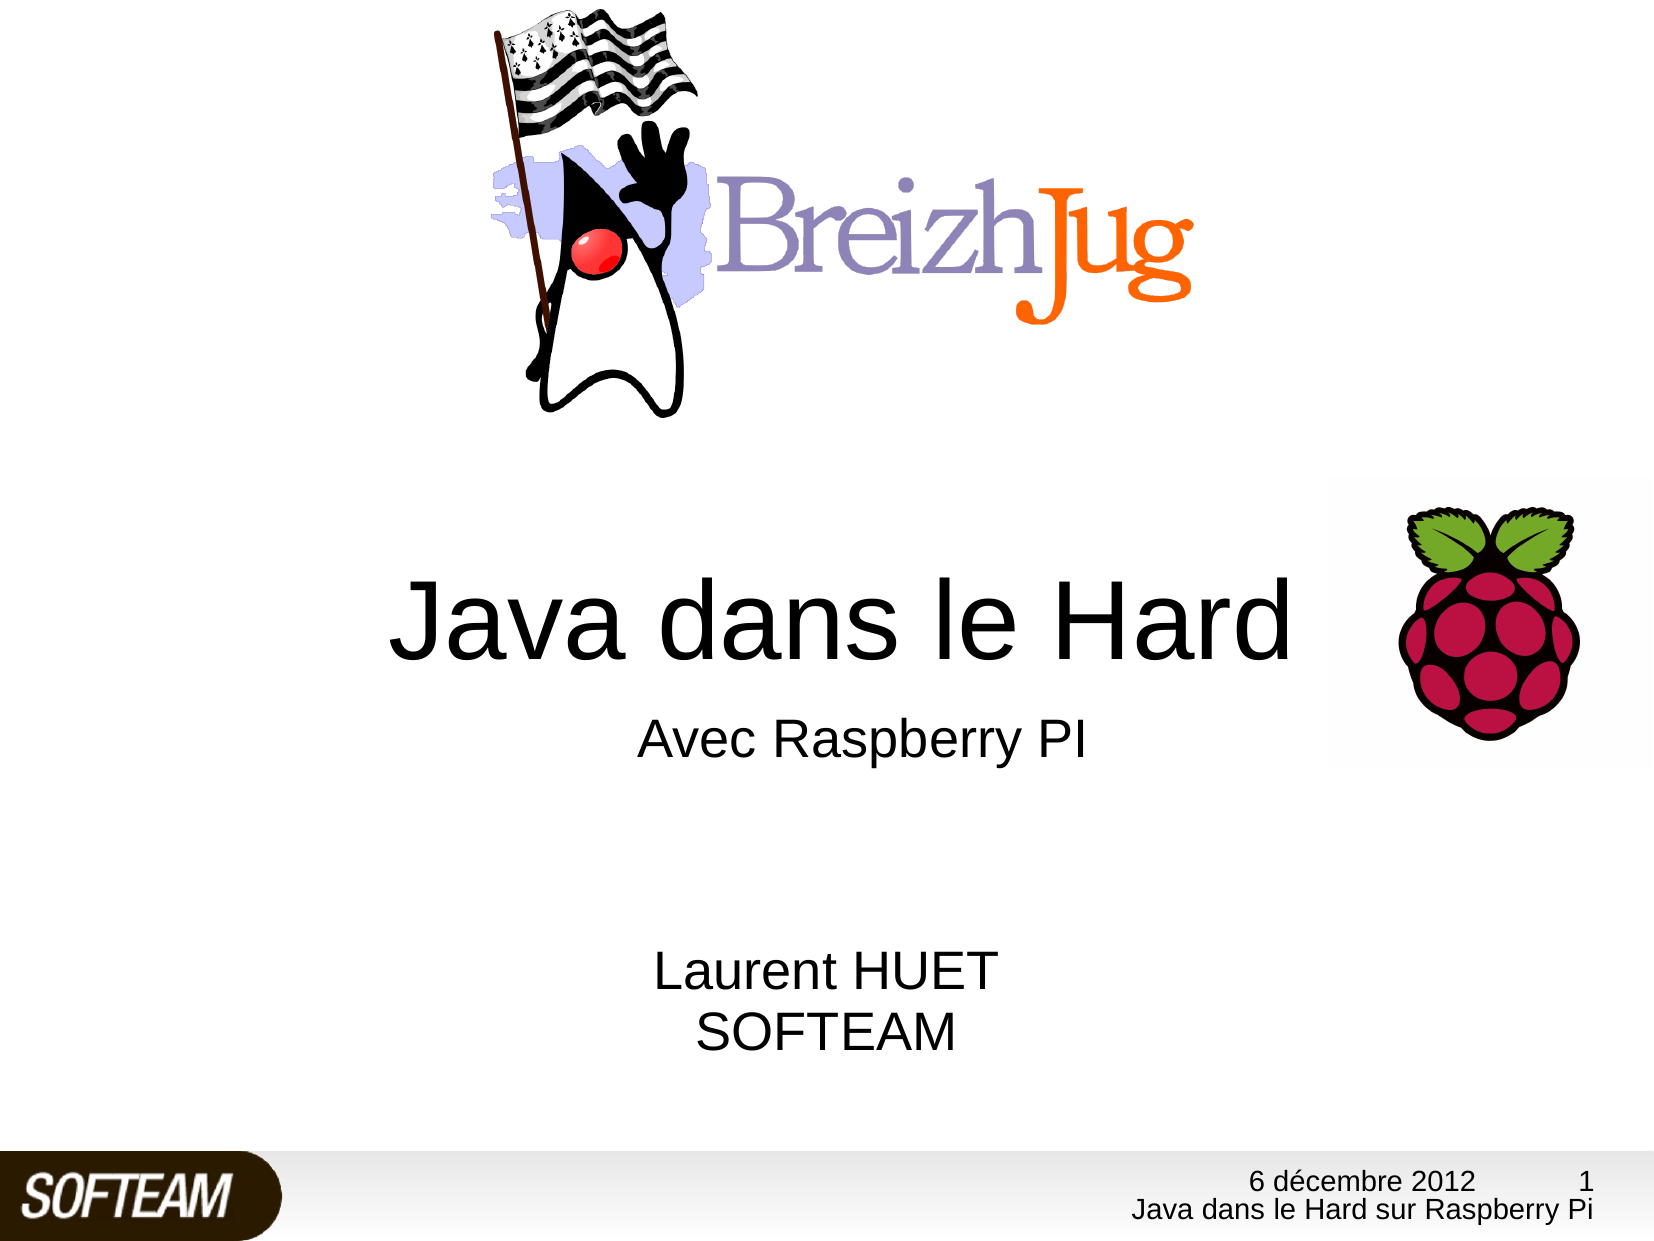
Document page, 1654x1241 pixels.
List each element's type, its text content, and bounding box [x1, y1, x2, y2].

title Java dans le Hard [206, 531, 1327, 708]
text_box Laurent HUET SOFTEAM [638, 933, 1016, 1069]
list Avec Raspberry PI [206, 708, 1477, 1093]
picture [0, 1151, 286, 1241]
picture [473, 0, 1211, 428]
picture [1327, 477, 1654, 768]
